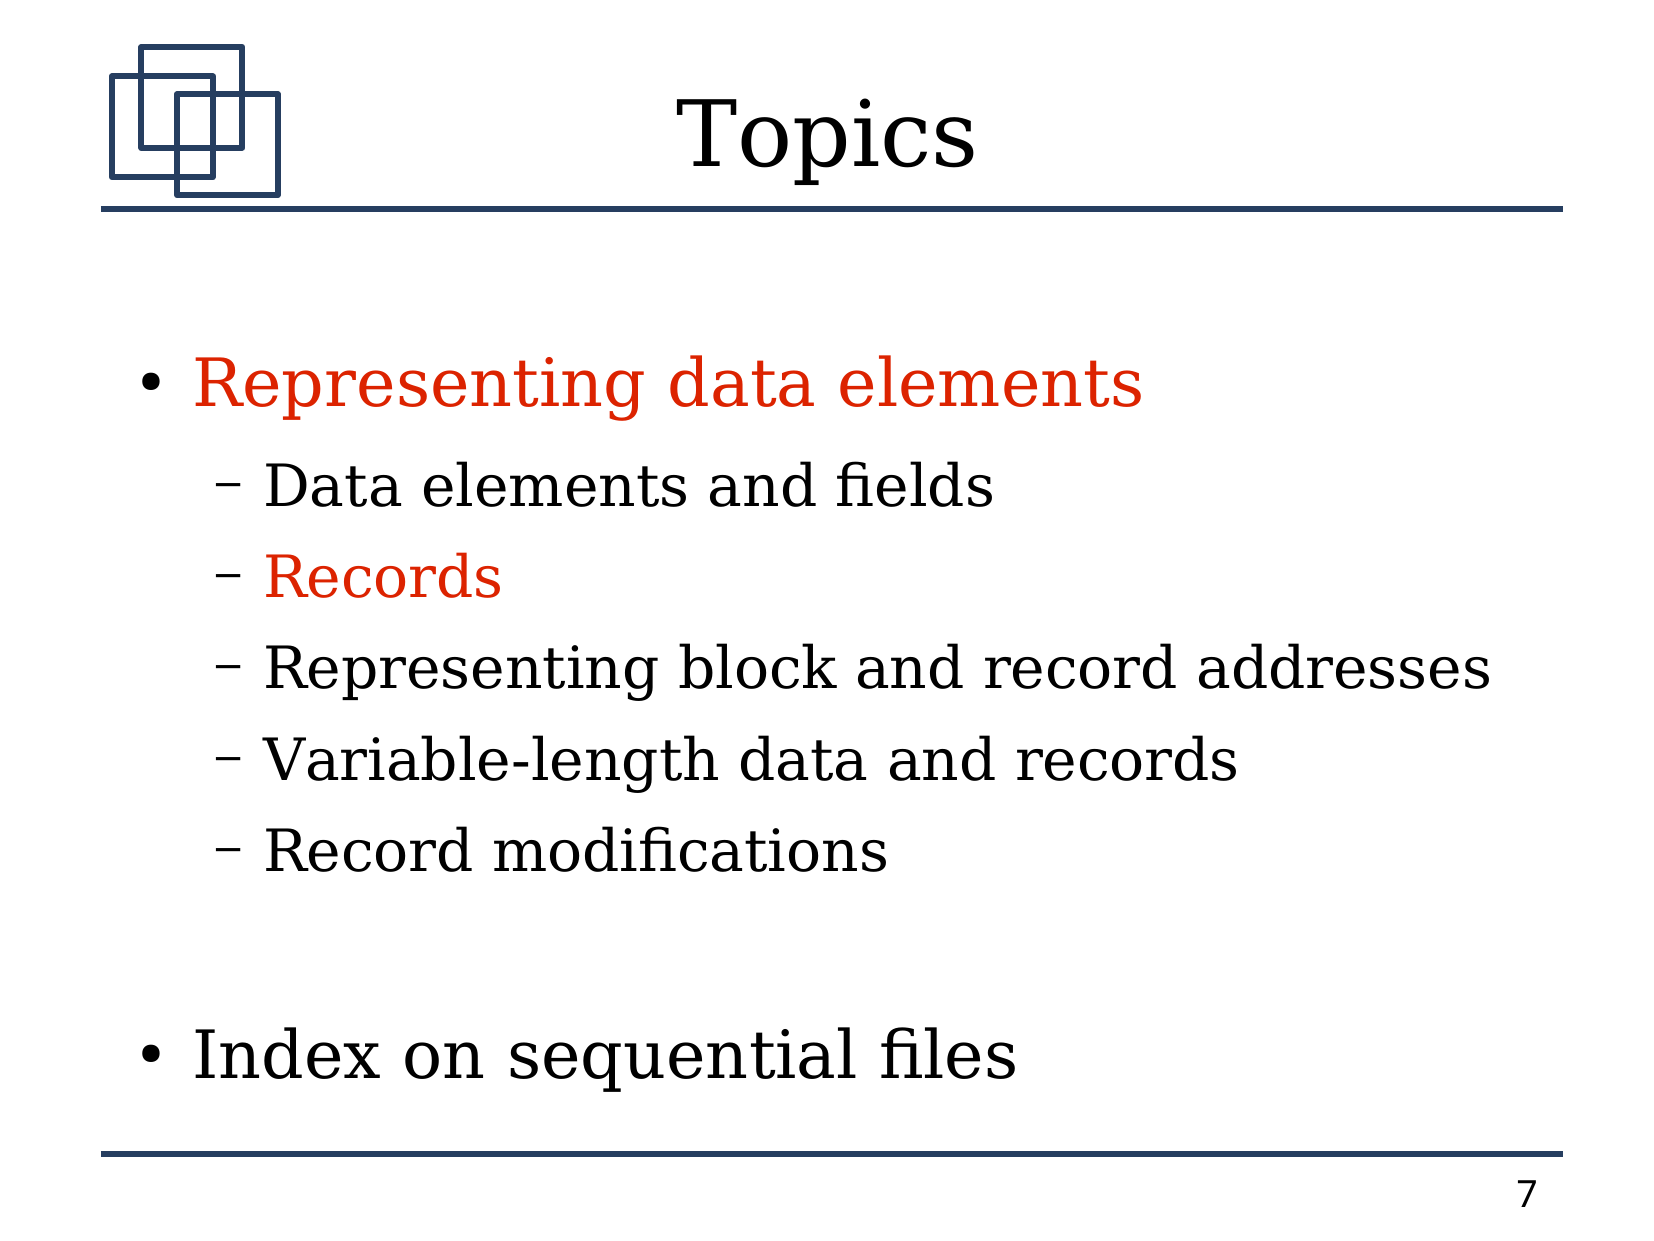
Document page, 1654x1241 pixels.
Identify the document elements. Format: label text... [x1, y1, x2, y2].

list Representing data elements Data elements and fields Records Representing block and record addresses Variable-length data and records Record modifications Index on sequential files [121, 344, 1534, 1127]
title Topics [121, 31, 1534, 239]
